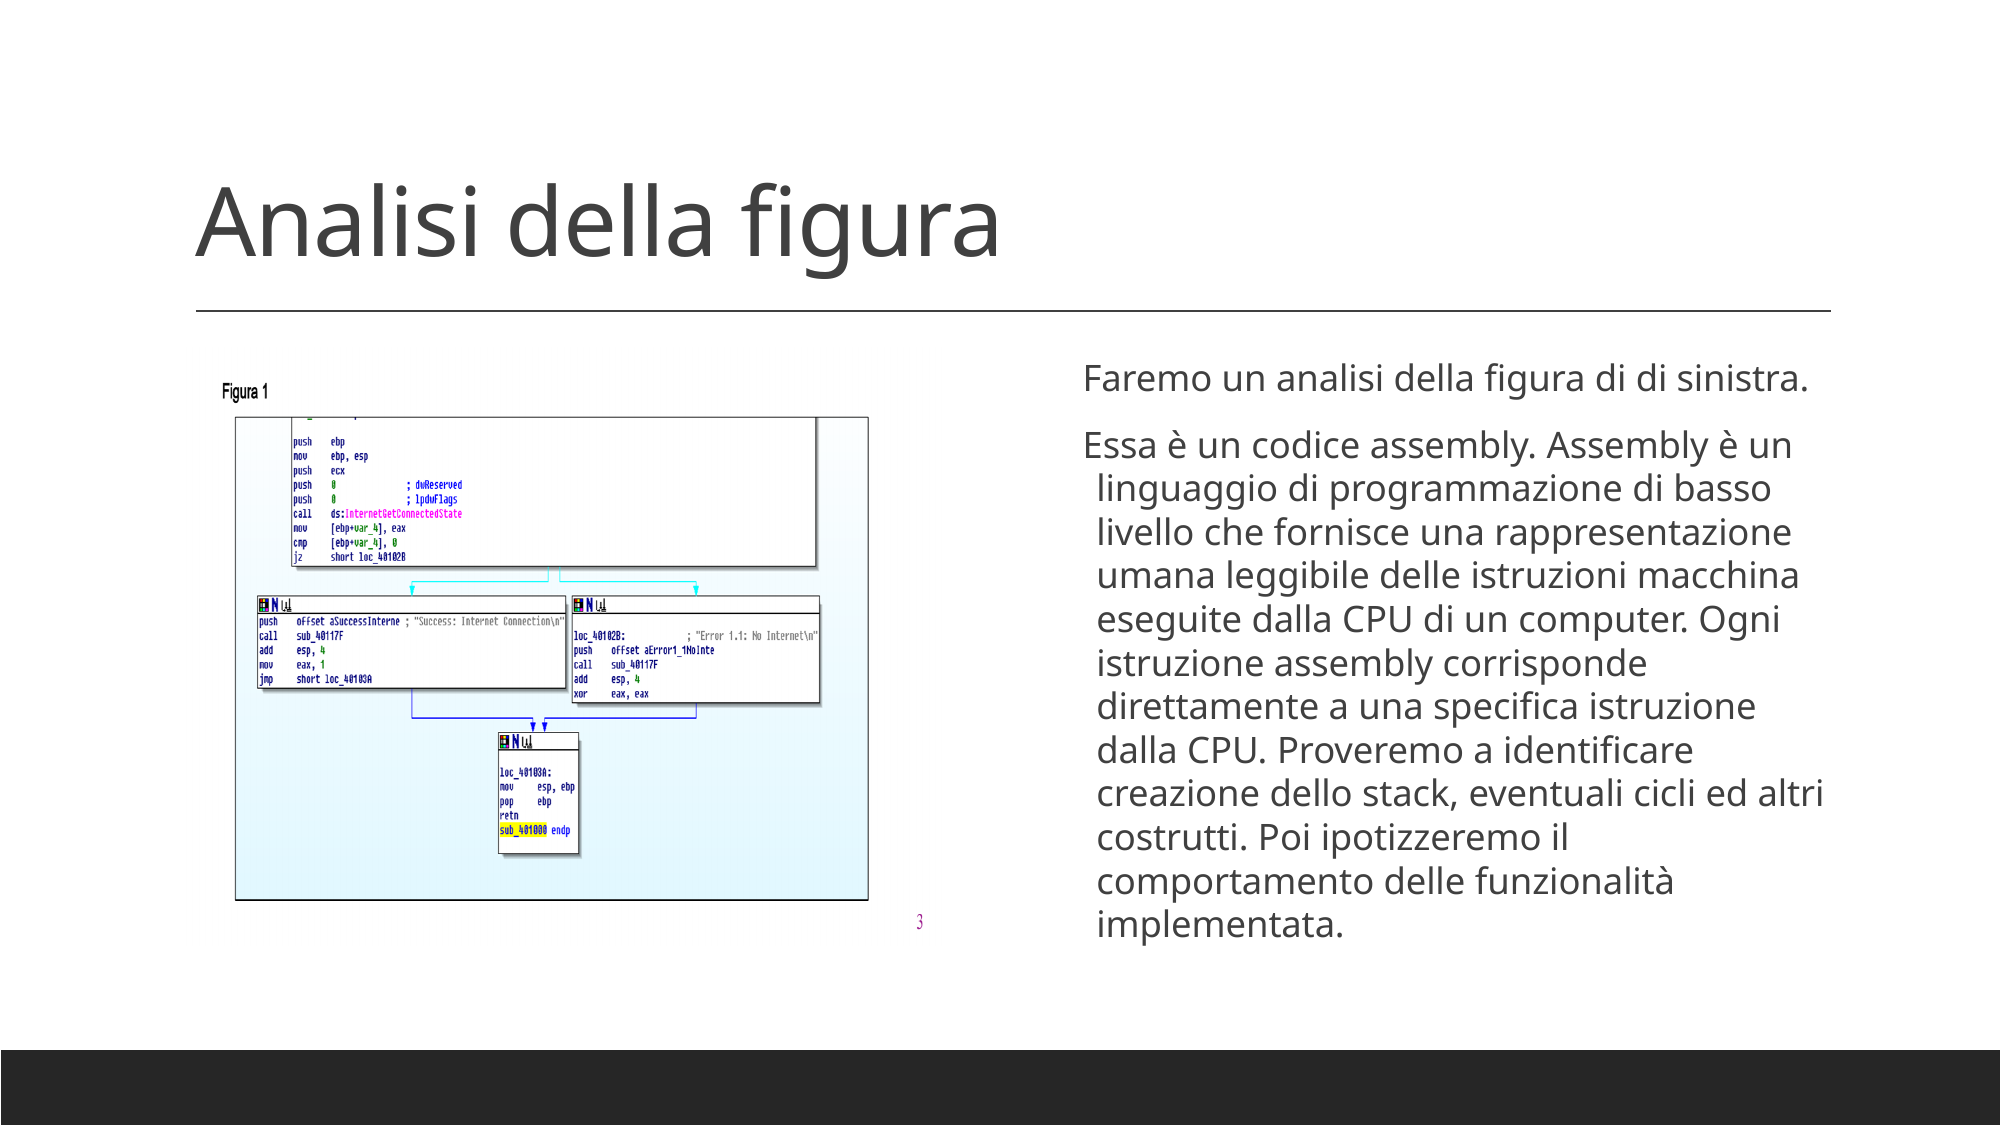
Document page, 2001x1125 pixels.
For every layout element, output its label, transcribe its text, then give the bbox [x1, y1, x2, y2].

picture [180, 347, 942, 946]
list Faremo un analisi della figura di di sinistra. Essa è un codice assembly. Assembly è un linguaggio di programmazione di basso livello che fornisce una rappresentazione umana leggibile delle istruzioni macchina eseguite dalla CPU di un computer. Ogni istruzione assembly corrisponde direttamente a una specifica istruzione dalla CPU. Proveremo a identificare creazione dello stack, eventuali cicli ed altri costrutti. Poi ipotizzeremo il comportamento delle funzionalità implementata. [1068, 347, 1831, 963]
title Analisi della figura [180, 47, 1831, 286]
